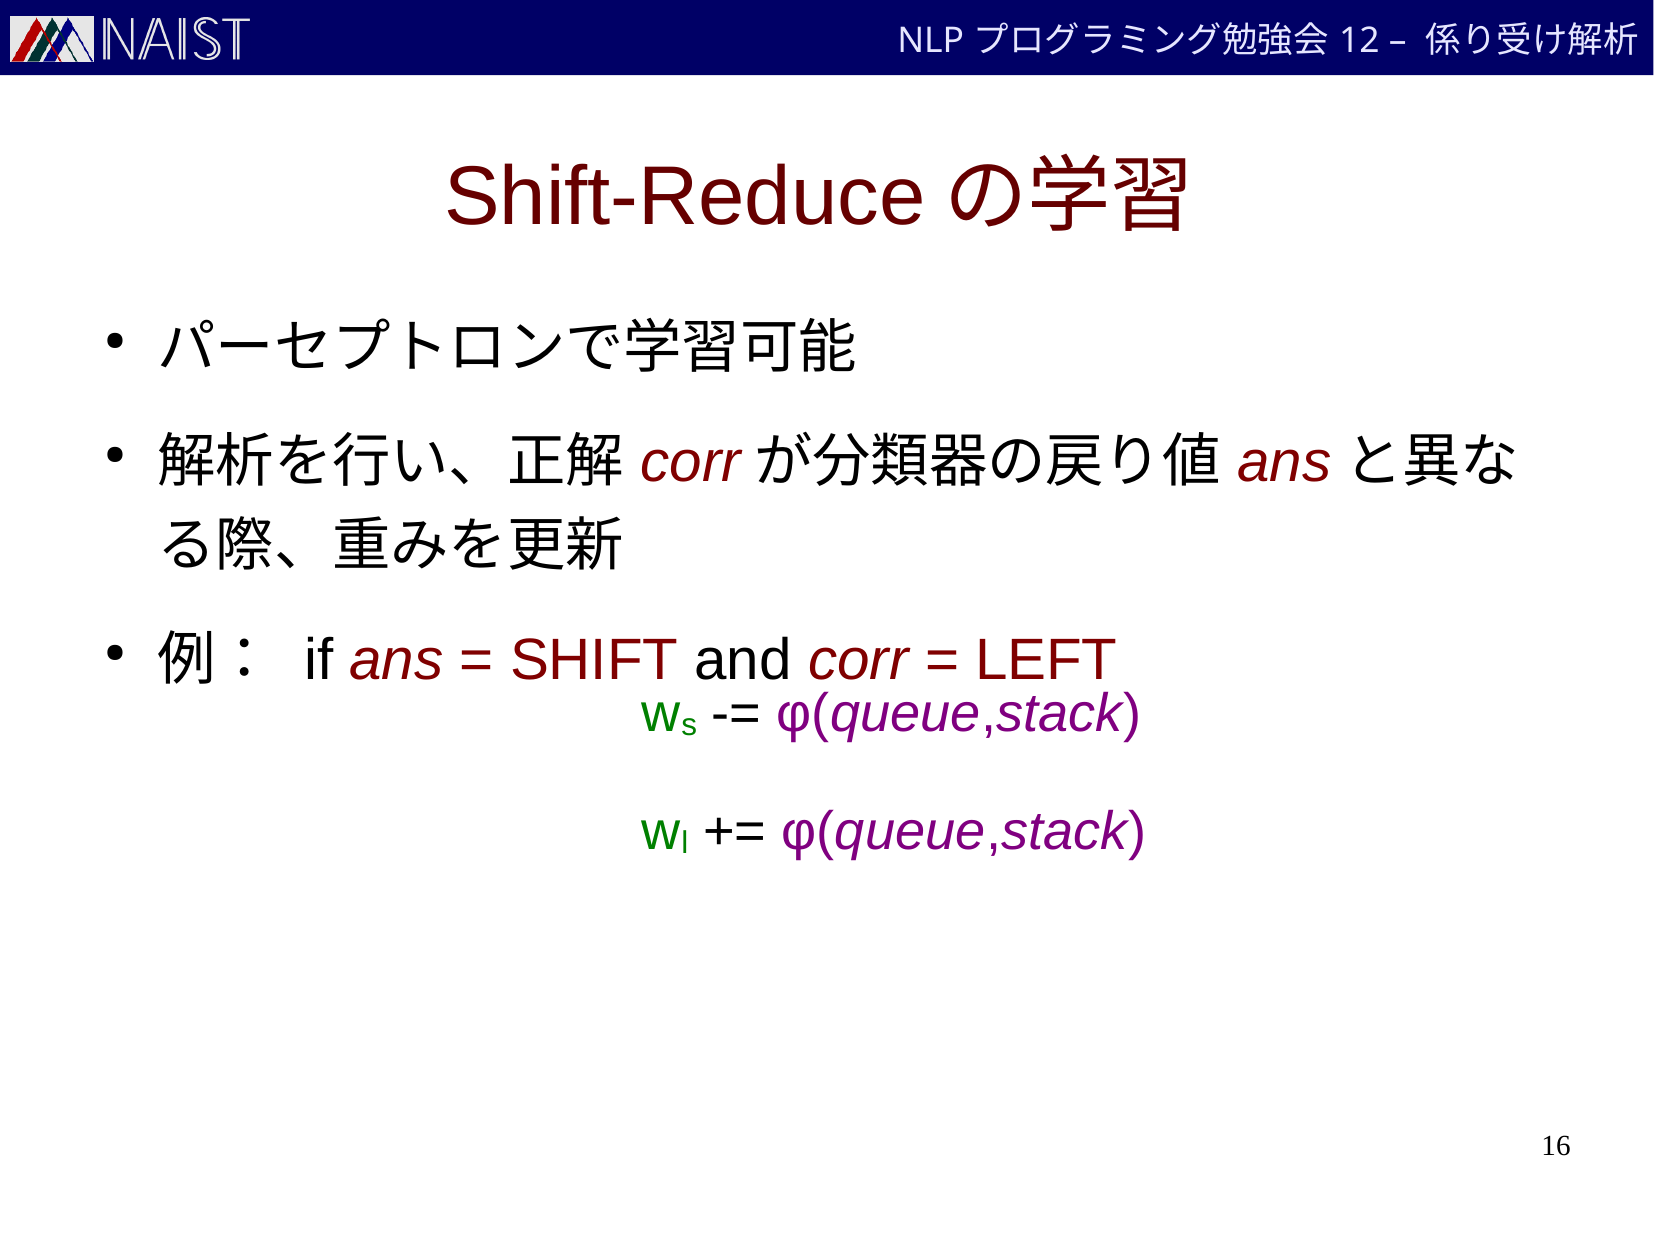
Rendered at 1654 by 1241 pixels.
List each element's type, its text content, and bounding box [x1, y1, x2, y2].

list パーセプトロンで学習可能 解析を行い、正解corrが分類器の戻り値ansと異なる際、重みを更新 例： if ans = SHIFT and corr = LEFT [86, 300, 1576, 1119]
title Shift-Reduceの学習 [75, 92, 1564, 285]
text_box wl += φ(queue,stack) [627, 793, 1162, 887]
picture [10, 16, 94, 62]
picture [102, 17, 251, 60]
text_box ws -= φ(queue,stack) [627, 675, 1157, 769]
